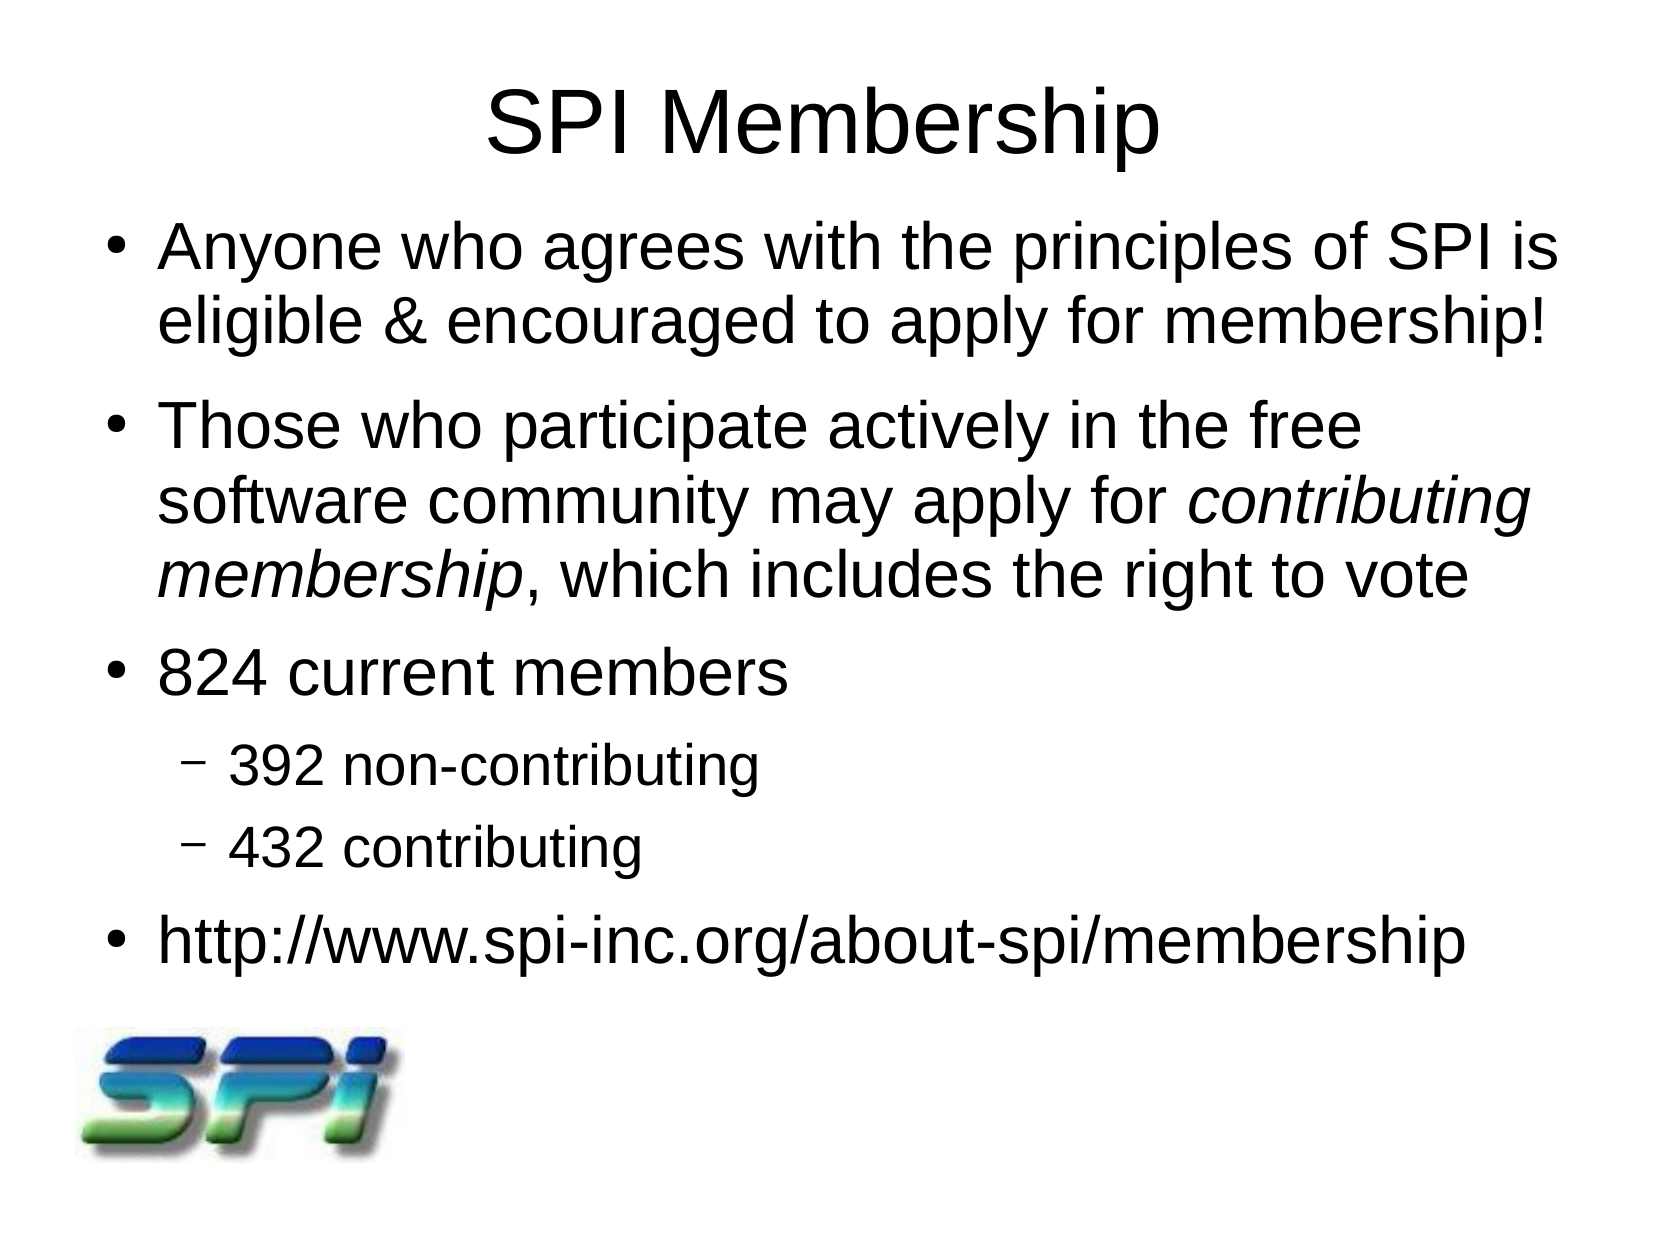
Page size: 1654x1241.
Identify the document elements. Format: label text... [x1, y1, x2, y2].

title SPI Membership [80, 17, 1569, 225]
picture [75, 1027, 405, 1163]
list Anyone who agrees with the principles of SPI is eligible & encouraged to apply for membership! Those who participate actively in the free software community may apply for contributing membership, which includes the right to vote 824 current members 392 non-contributing 432 contributing http://www.spi-inc.org/about-spi/membership [86, 208, 1576, 1013]
